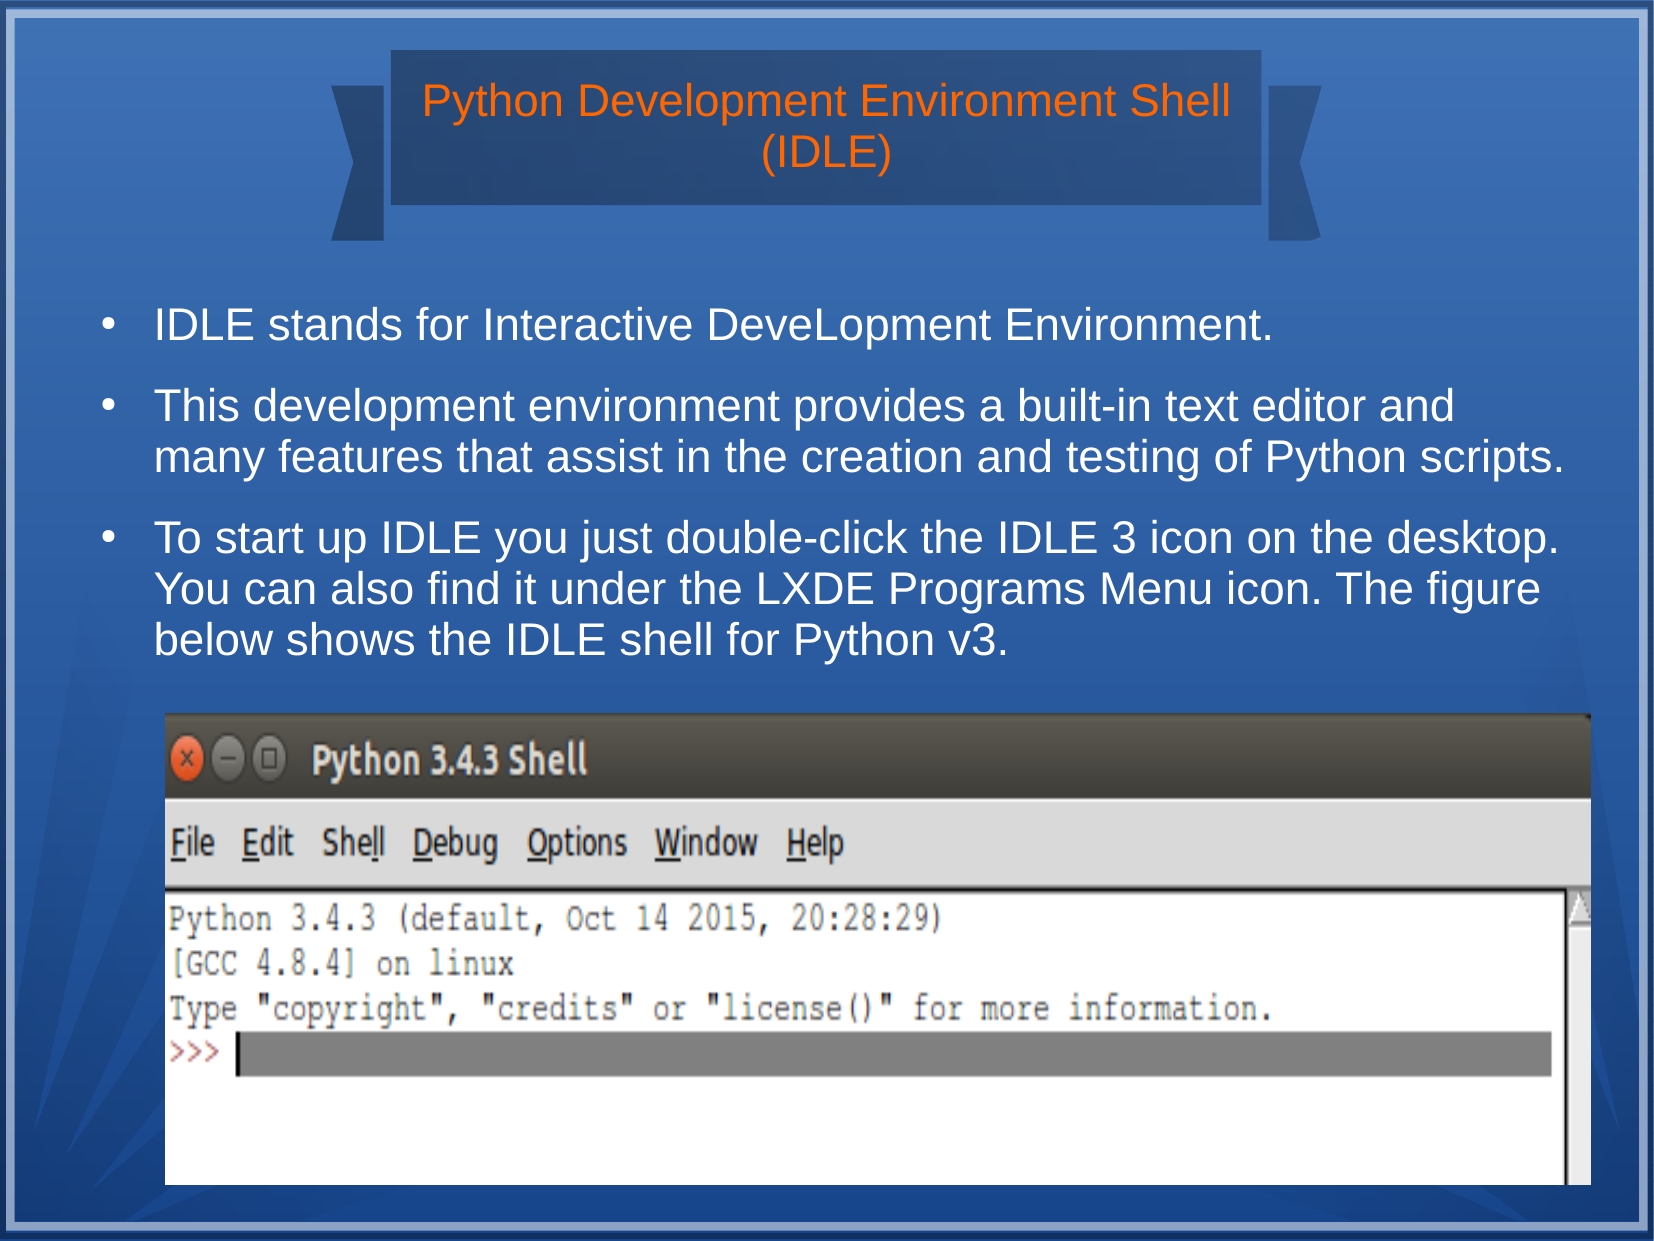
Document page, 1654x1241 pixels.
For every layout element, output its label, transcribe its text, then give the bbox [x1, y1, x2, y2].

title Python Development Environment Shell (IDLE) [389, 47, 1264, 205]
list IDLE stands for Interactive DeveLopment Environment. This development environment provides a built-in text editor and many features that assist in the creation and testing of Python scripts. To start up IDLE you just double-click the IDLE 3 icon on the desktop. You can also find it under the LXDE Programs Menu icon. The figure below shows the IDLE shell for Python v3. [82, 299, 1571, 1241]
picture [165, 713, 1591, 1186]
